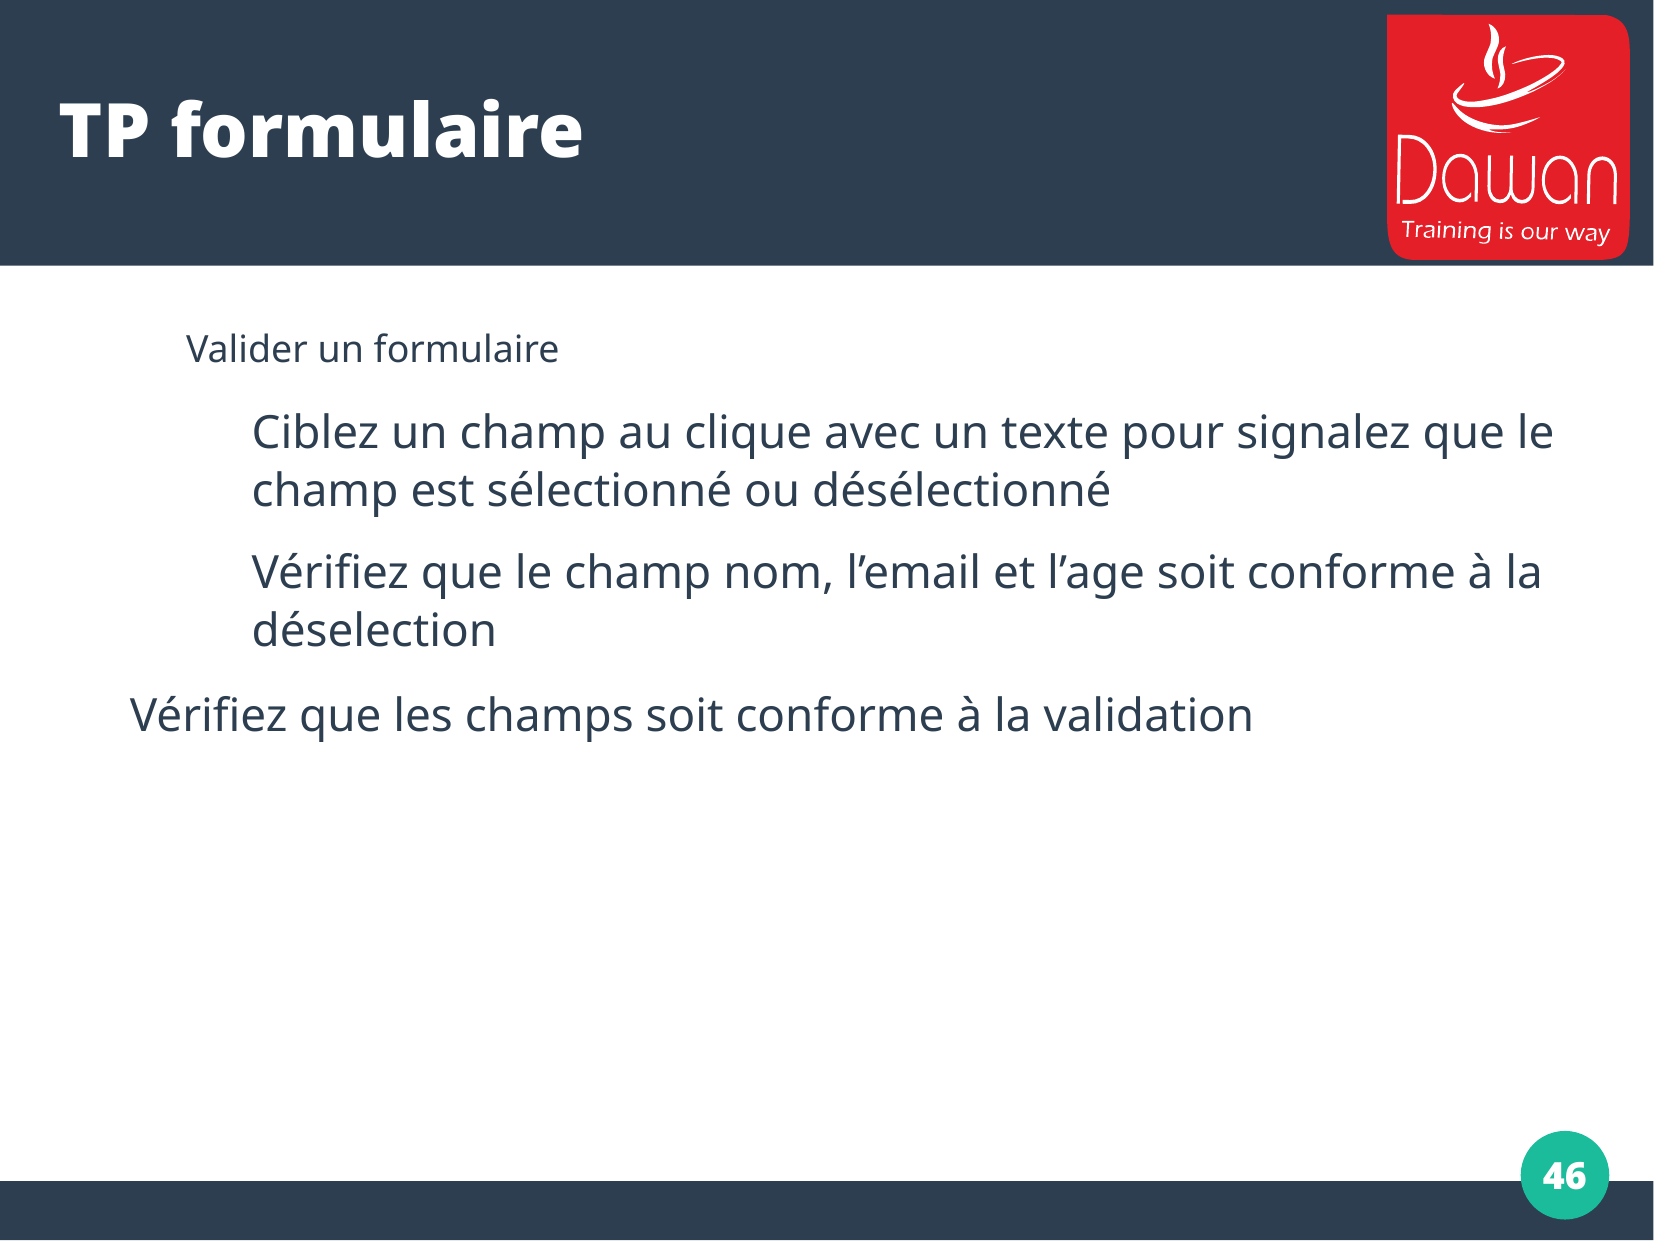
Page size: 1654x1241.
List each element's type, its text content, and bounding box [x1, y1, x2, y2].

list Valider un formulaire Ciblez un champ au clique avec un texte pour signalez que le champ est sélectionné ou désélectionné Vérifiez que le champ nom, l’email et l’age soit conforme à la déselection Vérifiez que les champs soit conforme à la validation [59, 324, 1595, 1152]
picture [1387, 14, 1630, 260]
title TP formulaire [59, 49, 1387, 207]
